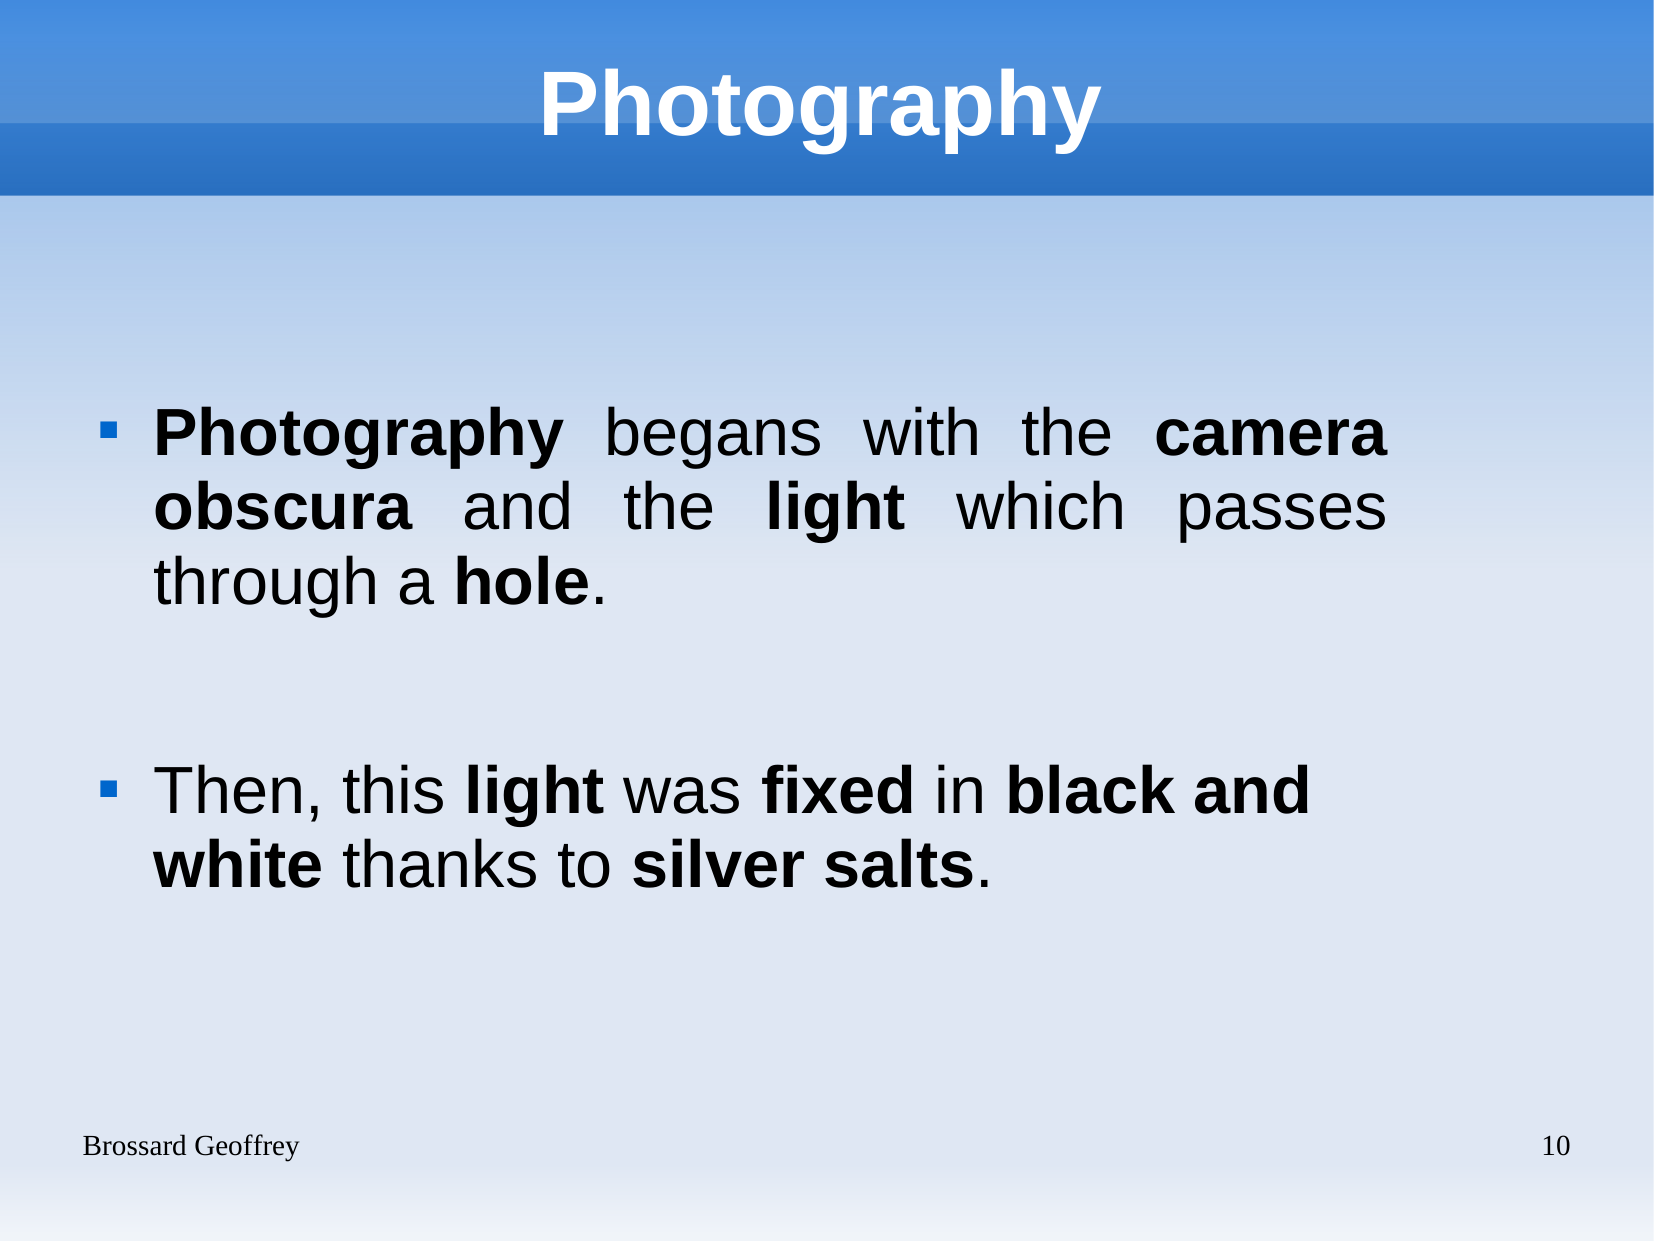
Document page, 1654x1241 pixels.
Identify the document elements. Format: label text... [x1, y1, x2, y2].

list Photography begans with the camera obscura and the light which passes through a hole. Then, this light was fixed in black and white thanks to silver salts. [82, 290, 1388, 1109]
title Photography [76, 0, 1565, 208]
picture [0, 0, 1654, 1241]
